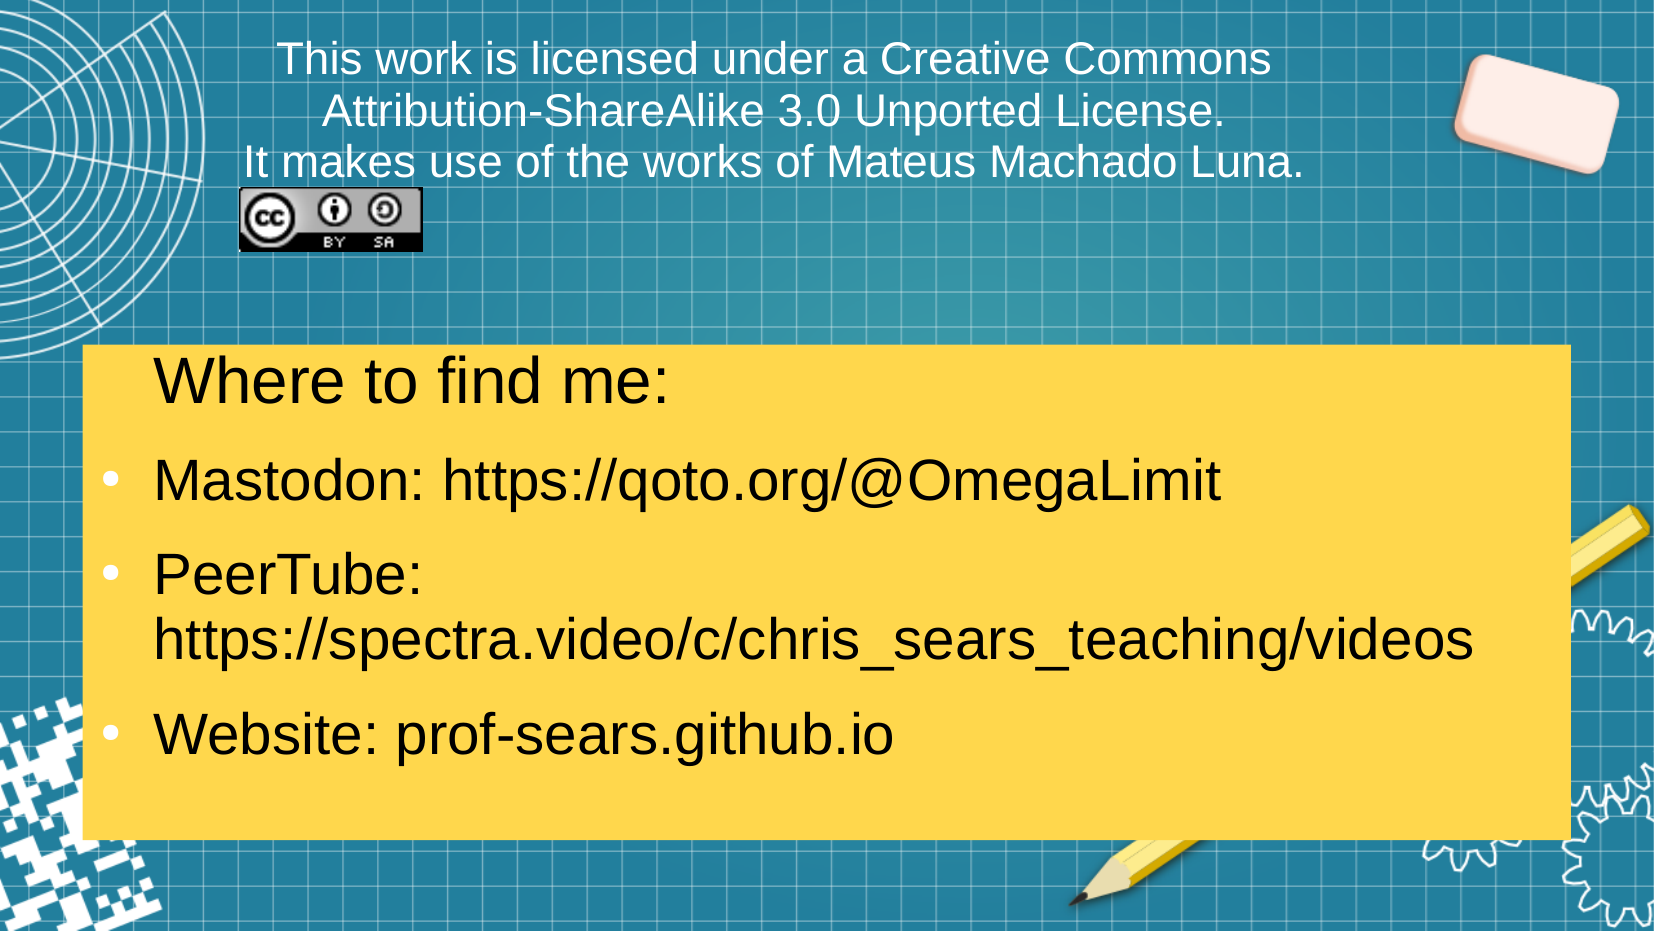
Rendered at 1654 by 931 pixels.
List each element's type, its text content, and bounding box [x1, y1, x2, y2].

title This work is licensed under a Creative Commons Attribution-ShareAlike 3.0 Unported License. It makes use of the works of Mateus Machado Luna. [239, 33, 1310, 188]
list Where to find me: Mastodon: https://qoto.org/@OmegaLimit PeerTube: https://spectra.video/c/chris_sears_teaching/videos Website: prof-sears.github.io [82, 344, 1571, 841]
picture [0, 0, 1654, 931]
